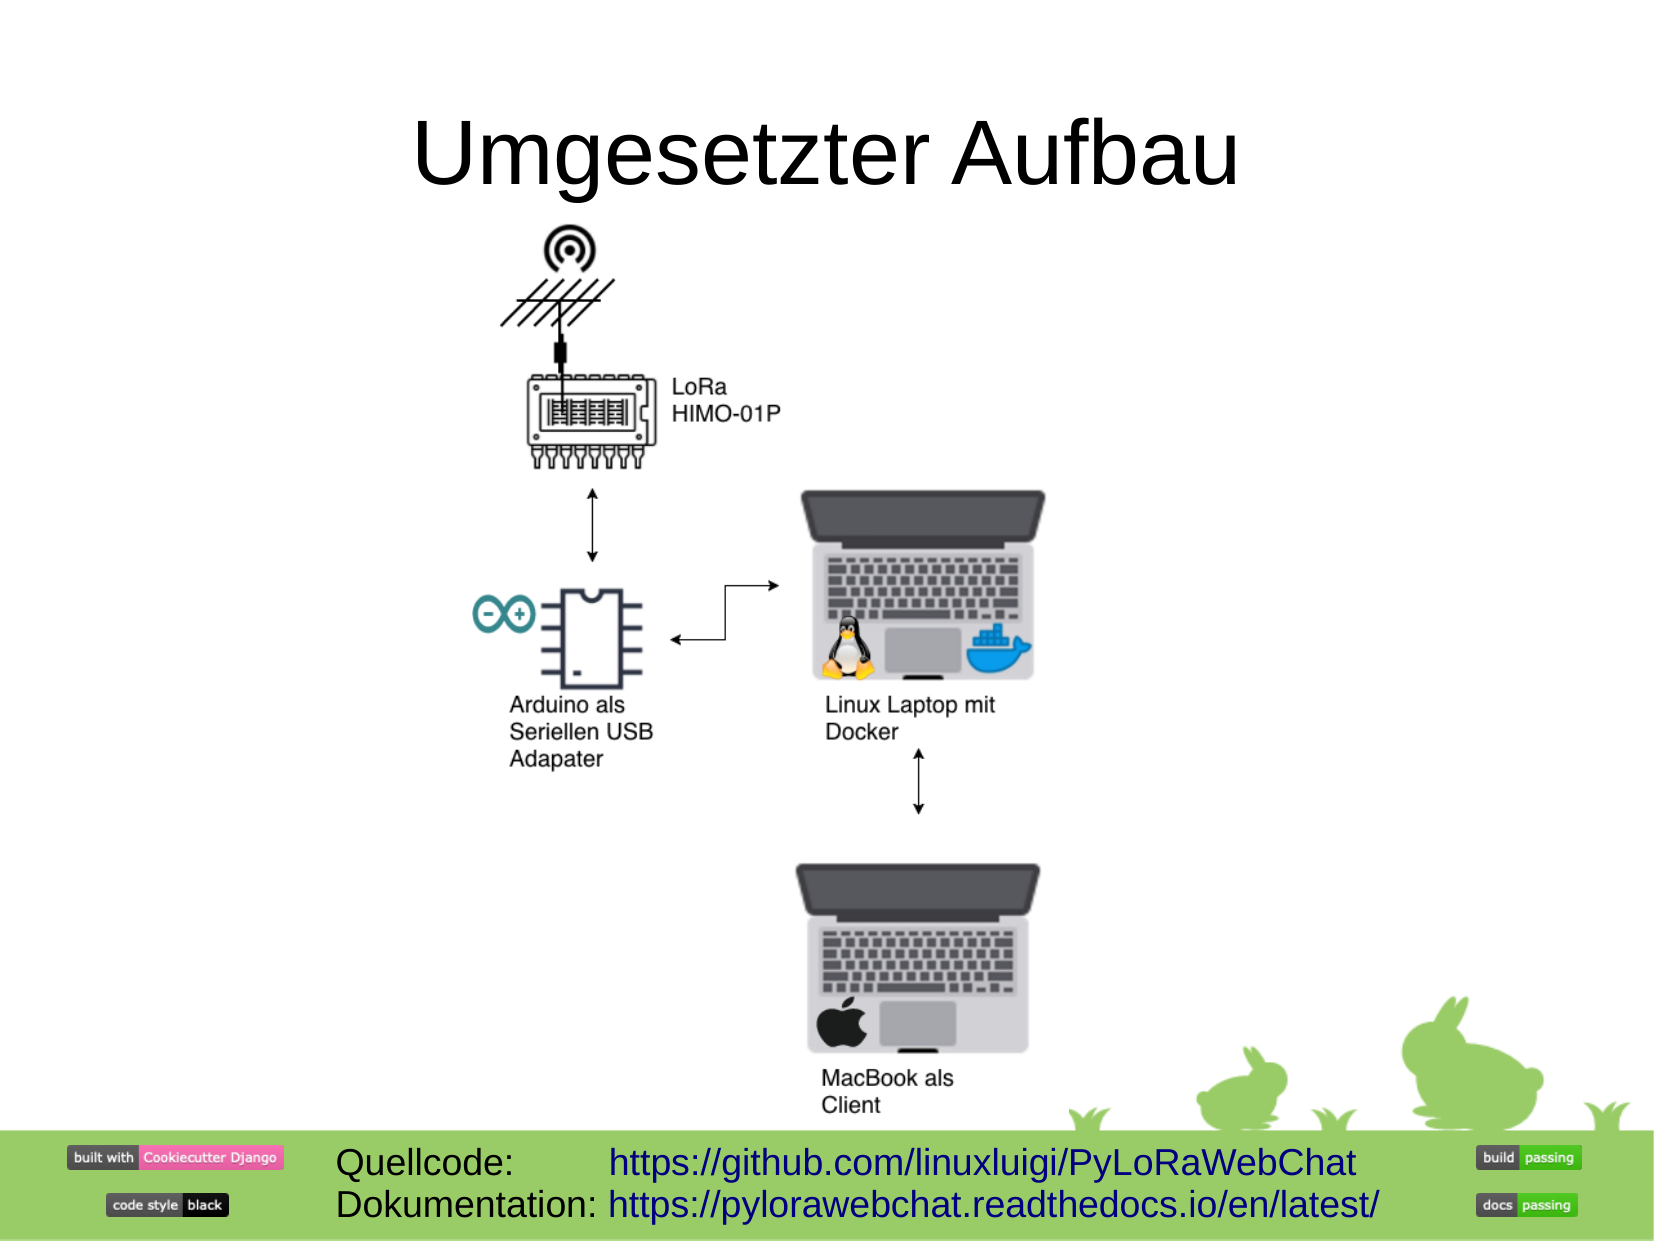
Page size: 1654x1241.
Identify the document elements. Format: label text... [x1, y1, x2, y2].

text_box Quellcode: https://github.com/linuxluigi/PyLoRaWebChat Dokumentation: https://pylorawebchat.readthedocs.io/en/latest/ [320, 1133, 1406, 1233]
title Umgesetzter Aufbau [82, 49, 1571, 257]
picture [0, 0, 1654, 1241]
